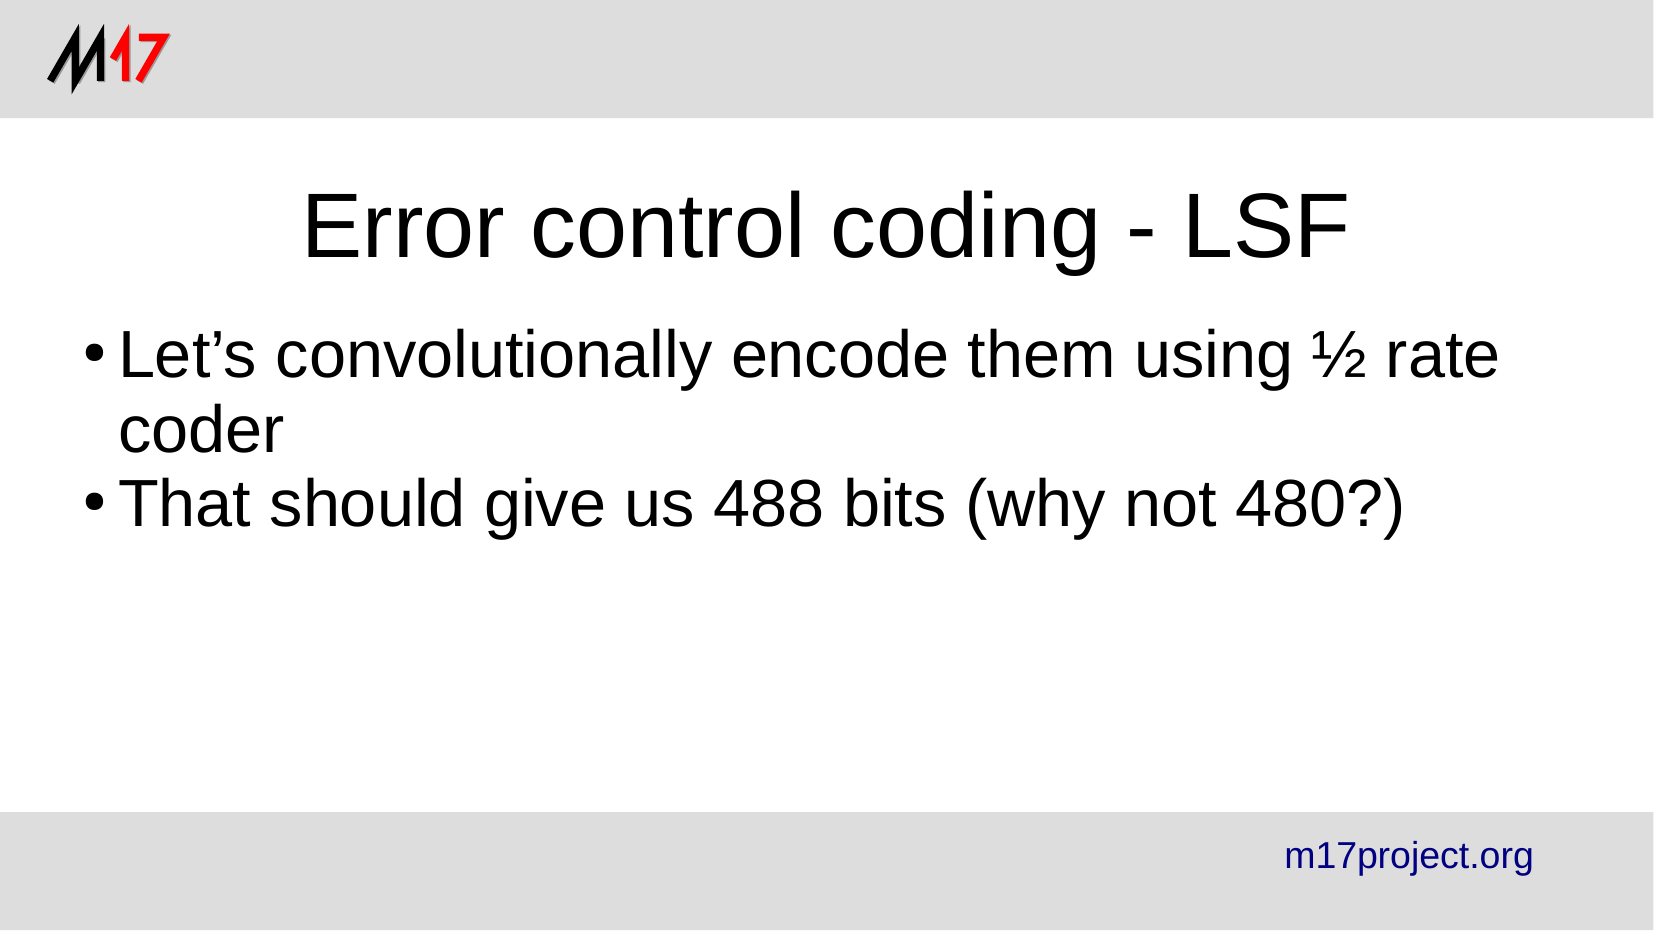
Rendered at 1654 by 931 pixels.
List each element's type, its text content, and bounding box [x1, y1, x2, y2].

picture [39, 16, 178, 102]
title Error control coding - LSF [82, 147, 1571, 303]
text_box m17project.org [1269, 826, 1654, 897]
subtitle Let’s convolutionally encode them using ½ rate coder That should give us 488 bits (why not 480?) [82, 316, 1571, 812]
text_box [0, 812, 1654, 931]
text_box [0, 0, 1654, 119]
